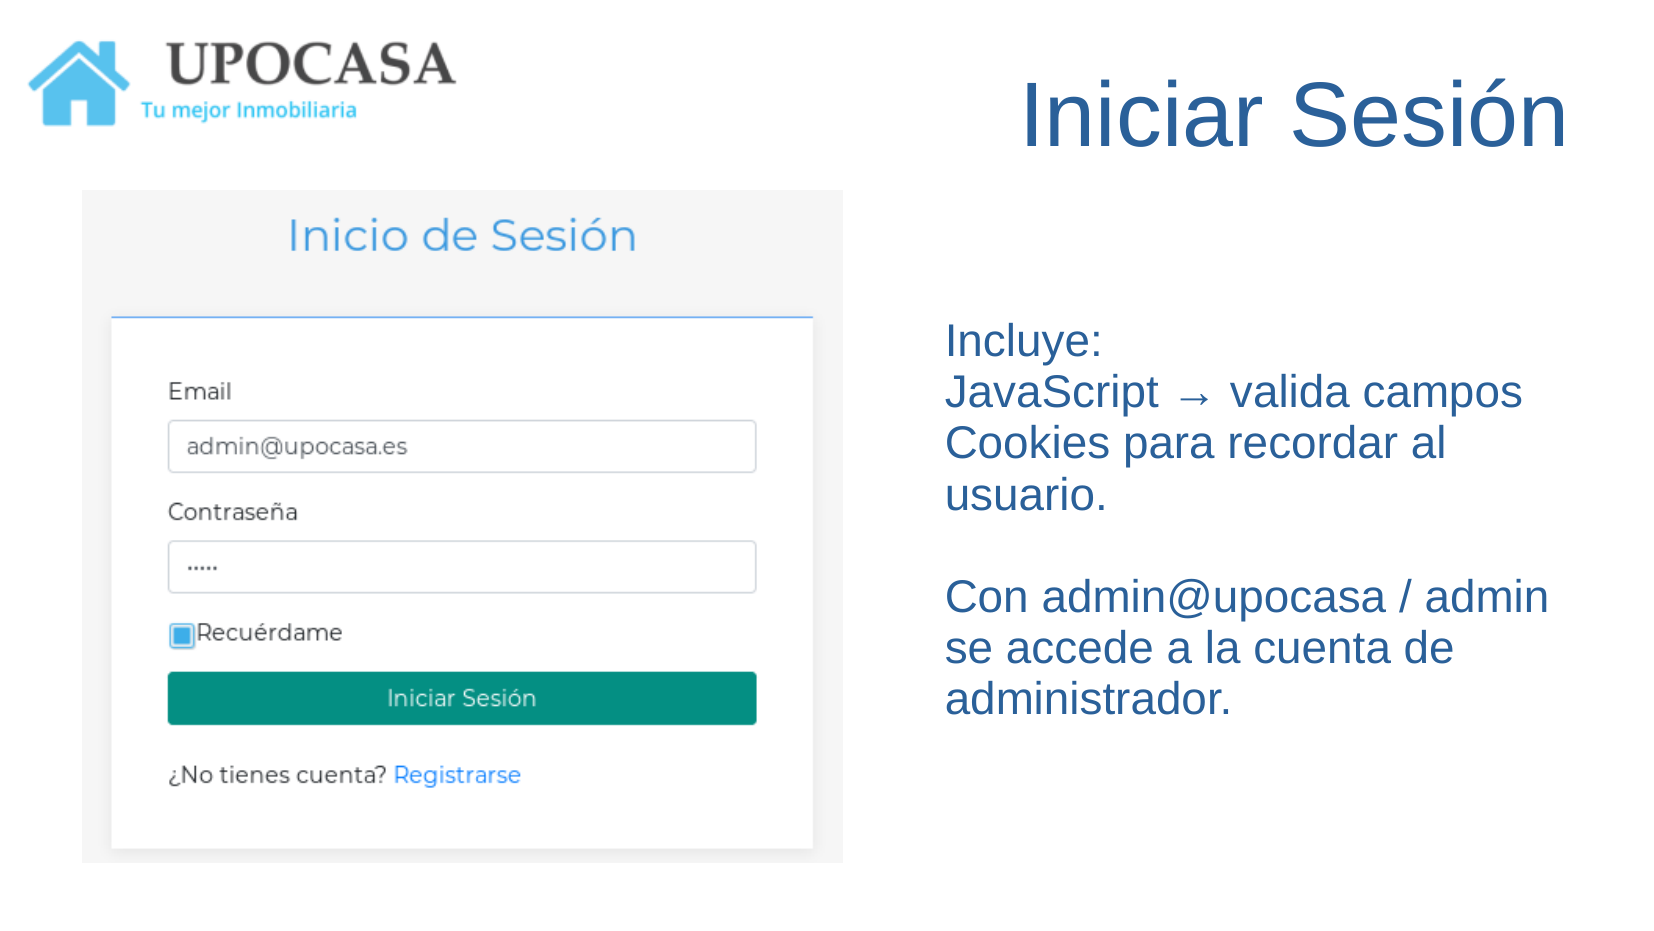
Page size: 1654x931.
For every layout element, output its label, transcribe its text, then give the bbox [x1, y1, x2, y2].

title Iniciar Sesión [82, 37, 1571, 193]
title Incluye: JavaScript → valida campos Cookies para recordar al usuario. Con admin@upocasa / admin se accede a la cuenta de administrador. [944, 200, 1607, 839]
picture [0, 0, 508, 160]
picture [82, 190, 843, 863]
